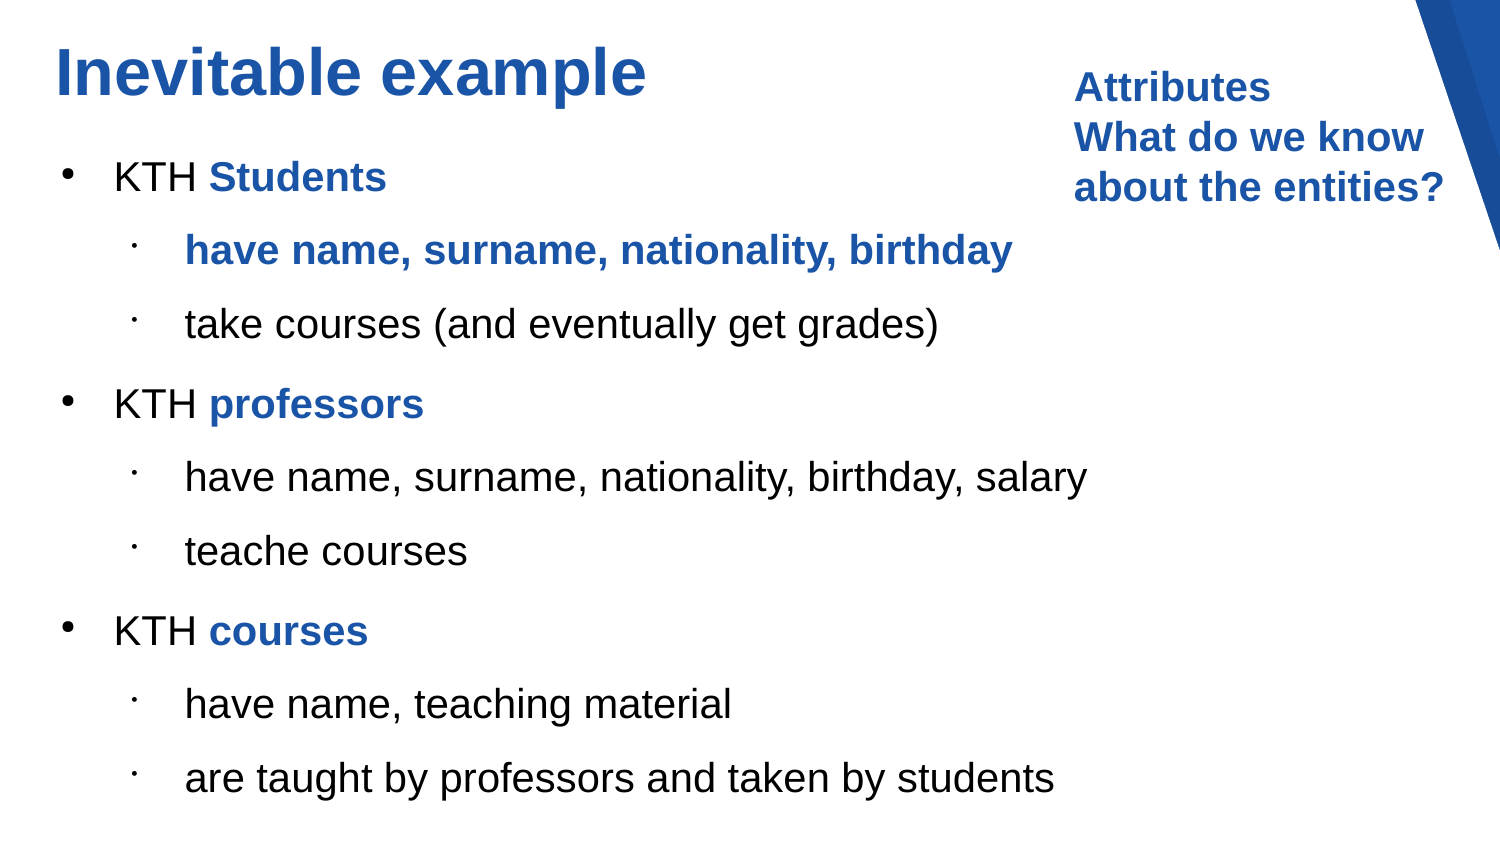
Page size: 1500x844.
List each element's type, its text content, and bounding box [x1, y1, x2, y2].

list KTH Students have name, surname, nationality, birthday take courses (and eventually get grades) KTH professors have name, surname, nationality, birthday, salary teache courses KTH courses have name, teaching material are taught by professors and taken by students [27, 134, 1394, 830]
title Inevitable example [40, 56, 988, 124]
list Attributes What do we know about the entities? [988, 45, 1499, 271]
